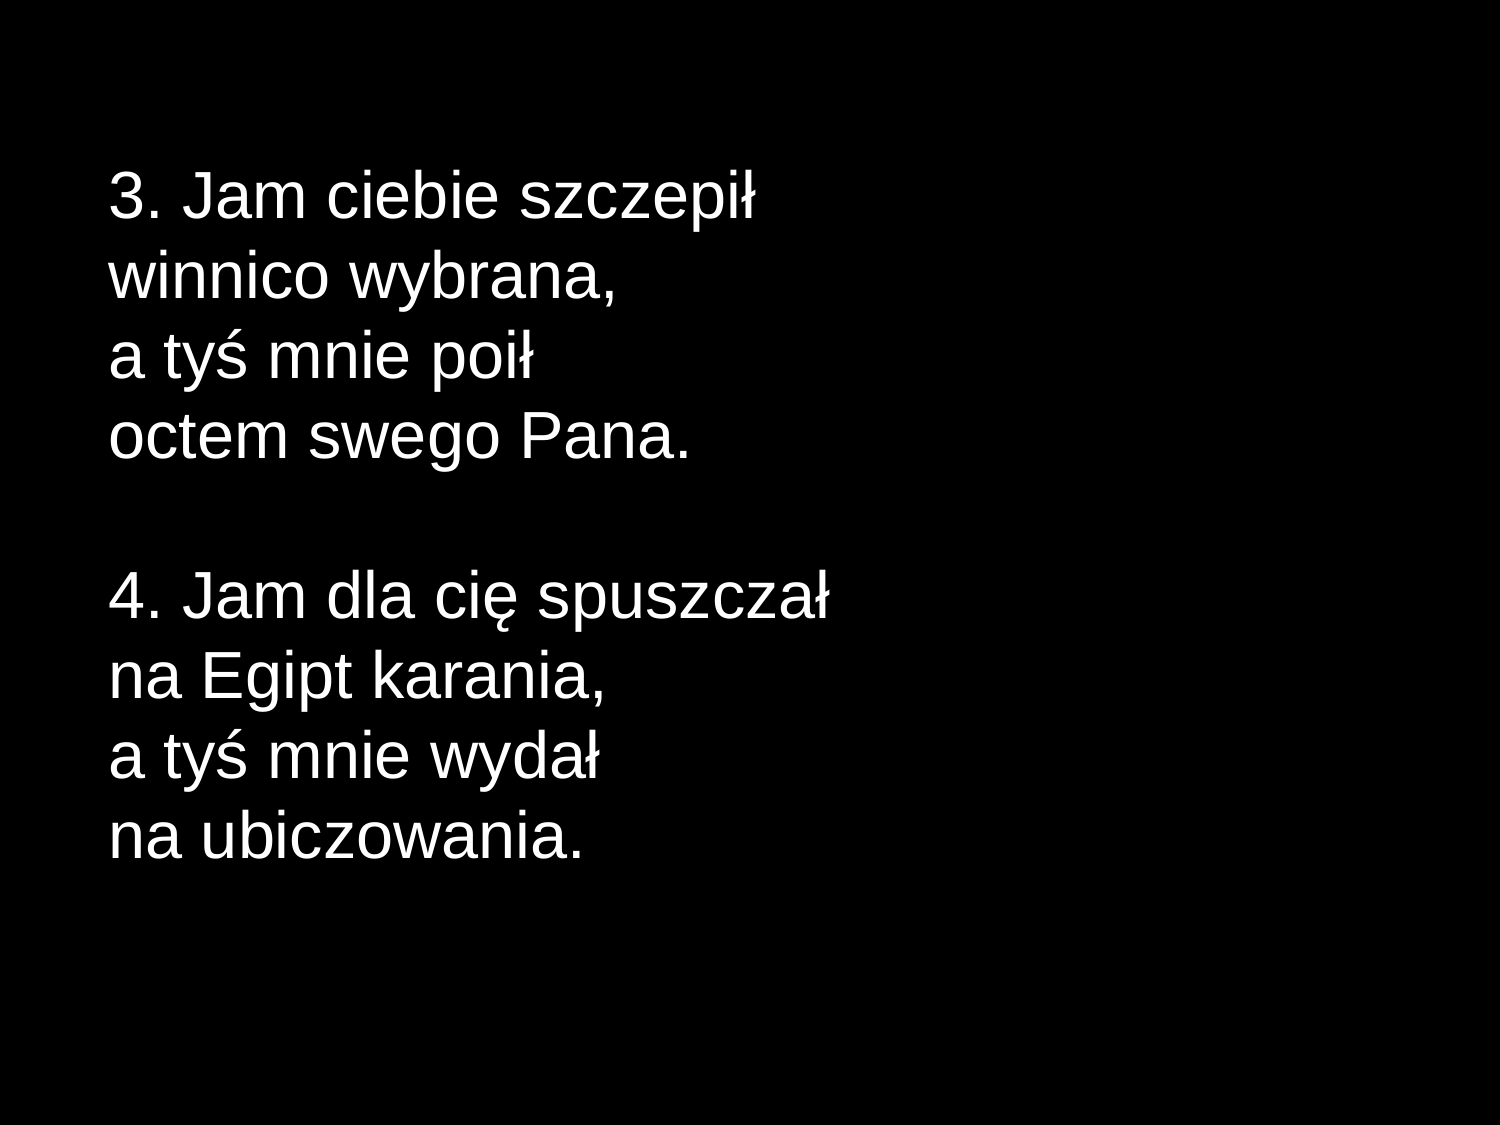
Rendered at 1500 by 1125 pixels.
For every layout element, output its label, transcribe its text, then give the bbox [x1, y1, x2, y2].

text_box 3. Jam ciebie szczepił winnico wybrana, a tyś mnie poił octem swego Pana. 4. Jam dla cię spuszczał na Egipt karania, a tyś mnie wydał na ubiczowania. [93, 144, 1465, 880]
